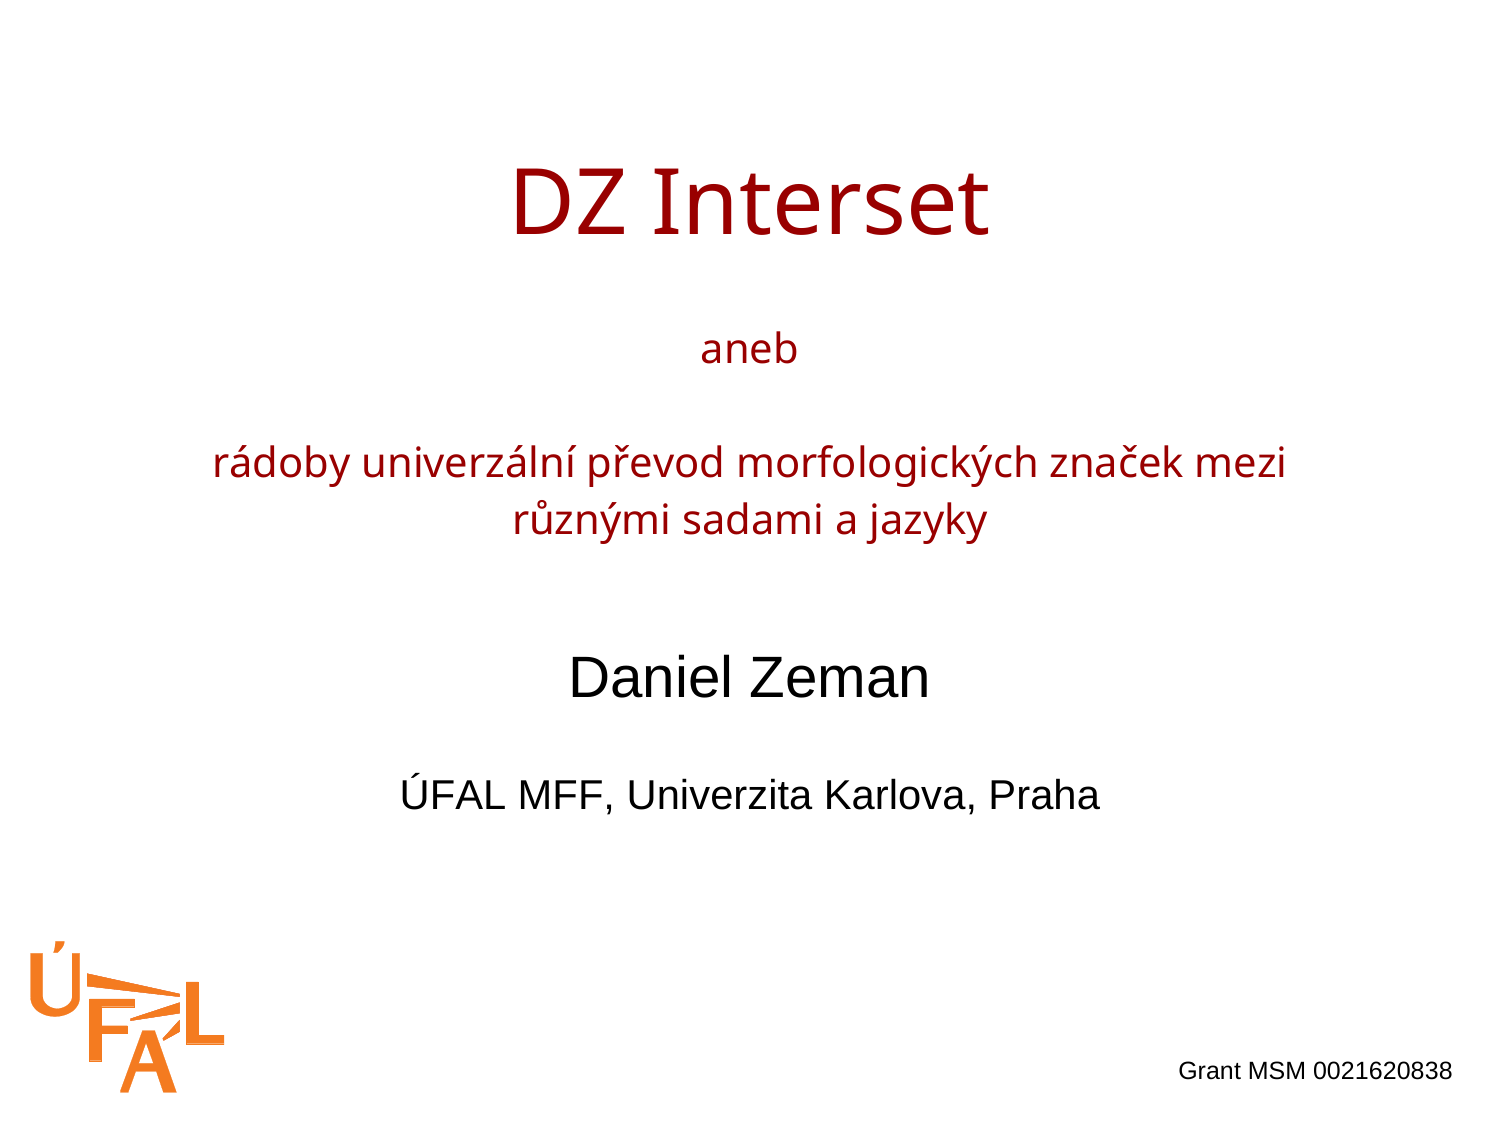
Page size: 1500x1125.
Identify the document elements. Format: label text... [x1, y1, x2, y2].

subtitle Daniel Zeman ÚFAL MFF, Univerzita Karlova, Praha [225, 637, 1276, 926]
text_box Grant MSM 0021620838 [1163, 1046, 1471, 1093]
title DZ Interset aneb rádoby univerzální převod morfologických značek mezi různými sadami a jazyky [112, 125, 1388, 558]
